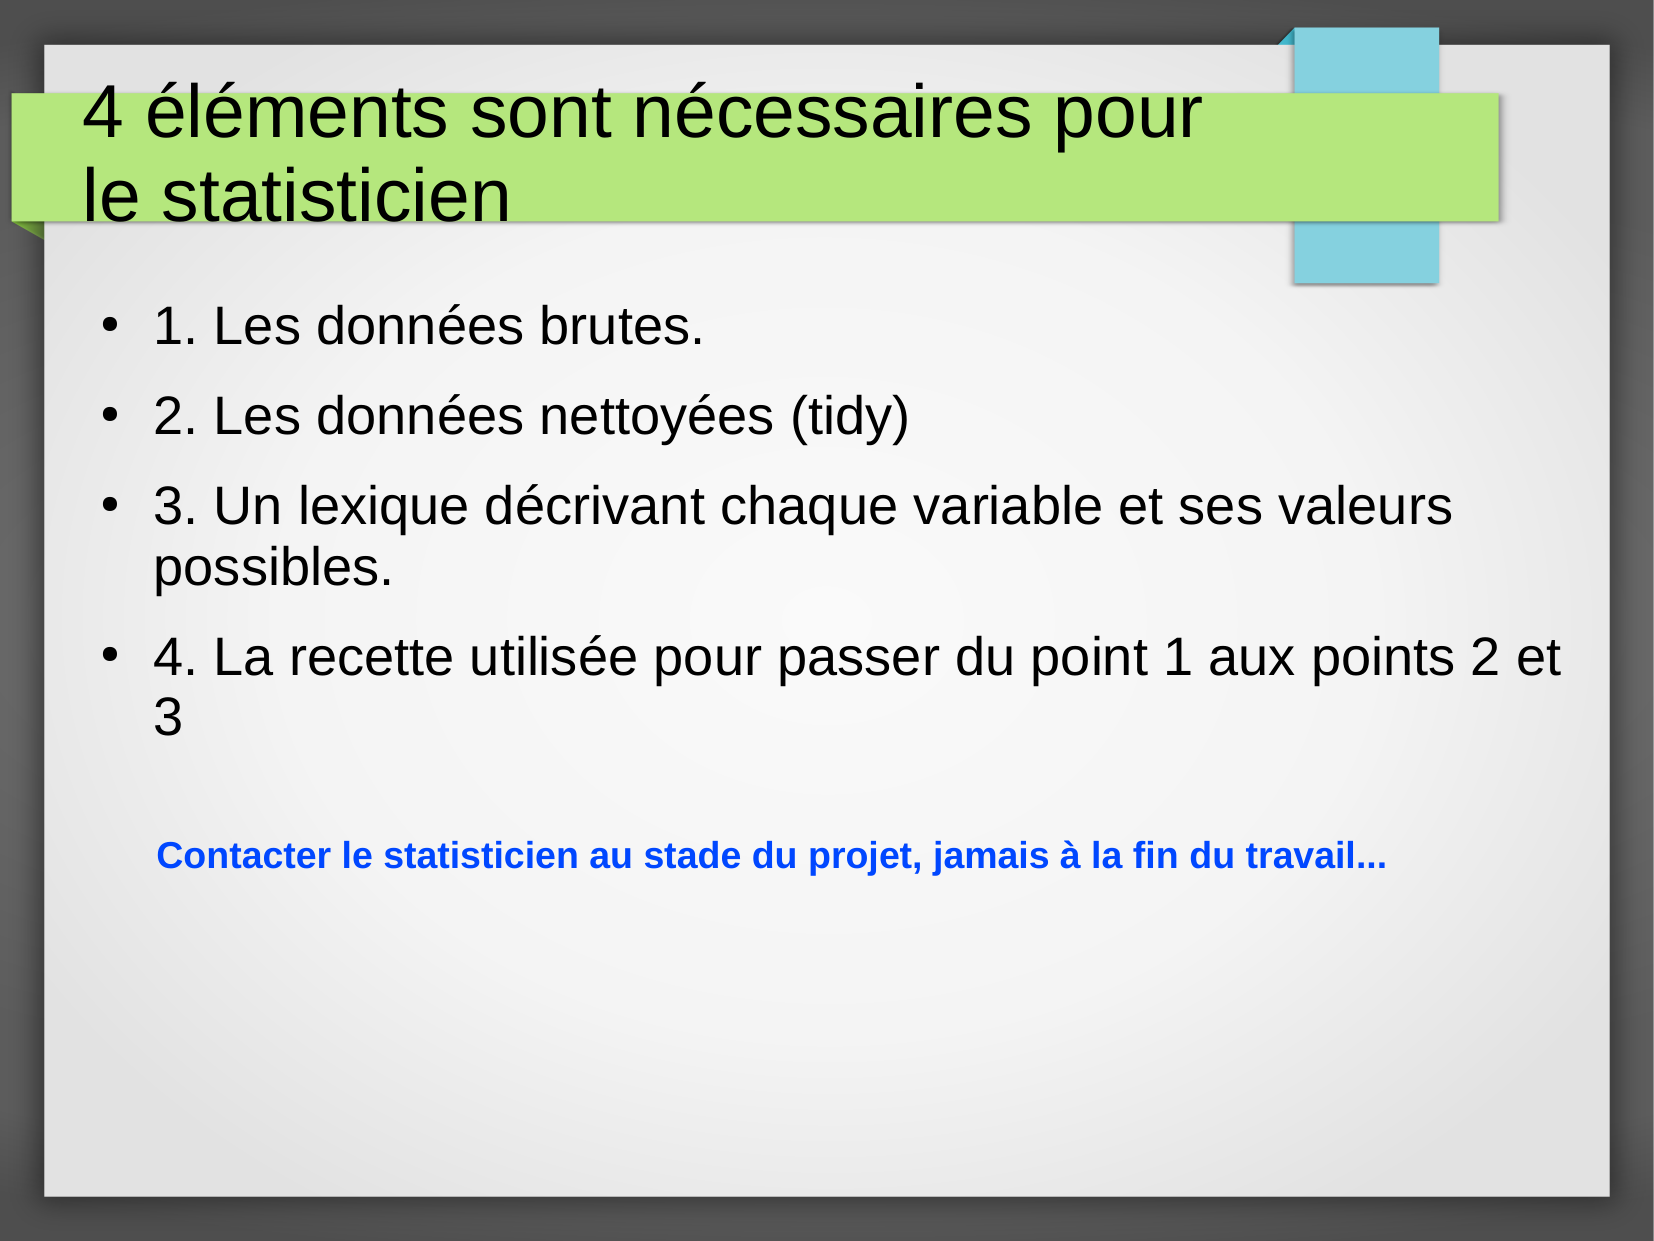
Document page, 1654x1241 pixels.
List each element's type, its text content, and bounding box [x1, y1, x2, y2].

title 4 éléments sont nécessaires pour le statisticien [82, 69, 1264, 238]
list 1. Les données brutes. 2. Les données nettoyées (tidy) 3. Un lexique décrivant chaque variable et ses valeurs possibles. 4. La recette utilisée pour passer du point 1 aux points 2 et 3 [82, 295, 1571, 1015]
picture [0, 0, 1654, 1241]
text_box Contacter le statisticien au stade du projet, jamais à la fin du travail... [141, 826, 1489, 884]
